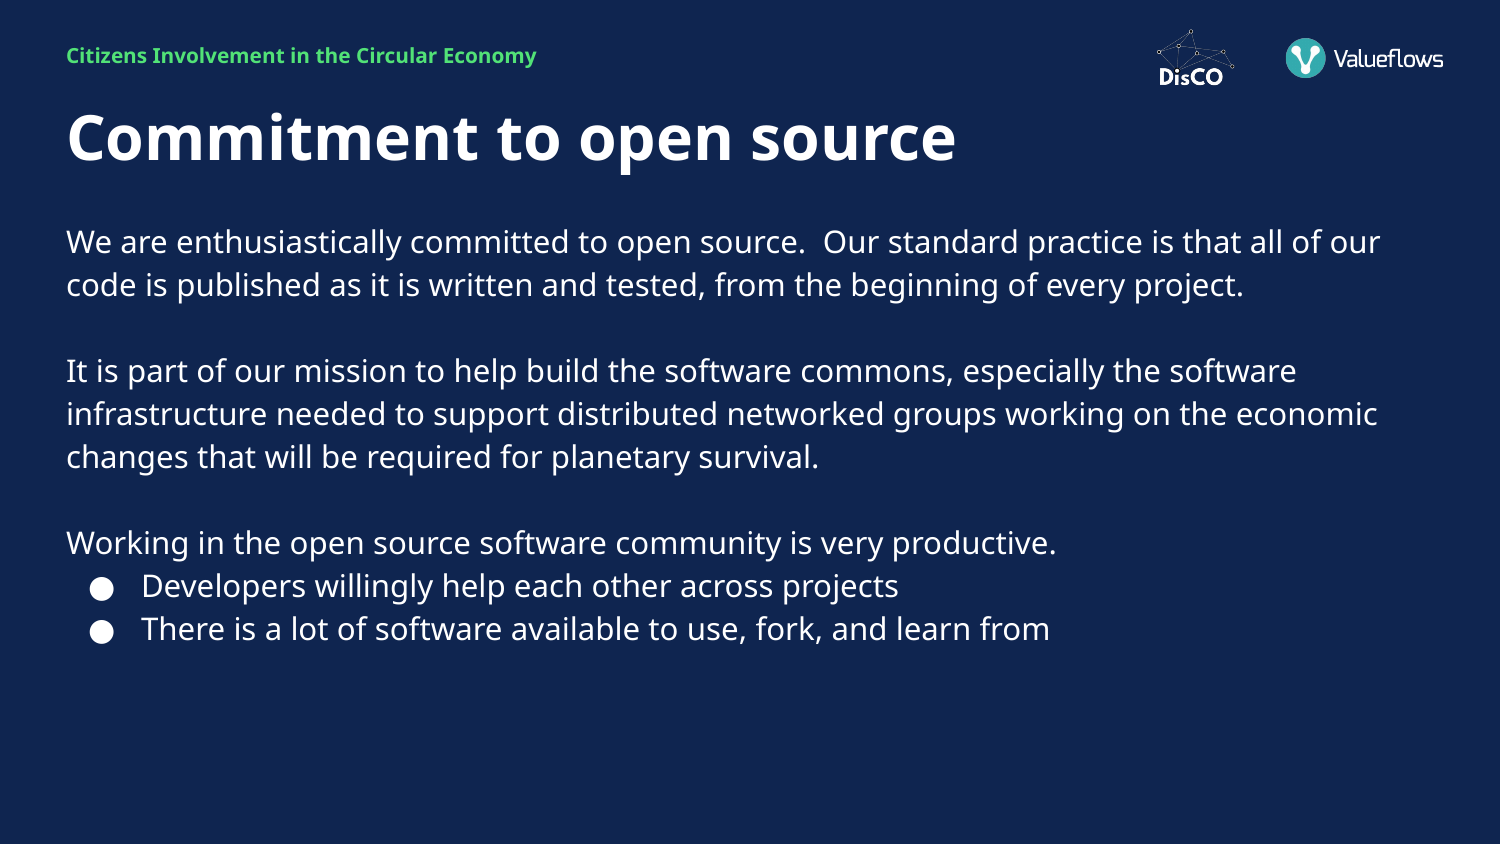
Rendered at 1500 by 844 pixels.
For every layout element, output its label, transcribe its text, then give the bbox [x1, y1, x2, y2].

picture [1280, 32, 1449, 83]
list We are enthusiastically committed to open source. Our standard practice is that all of our code is published as it is written and tested, from the beginning of every project. It is part of our mission to help build the software commons, especially the software infrastructure needed to support distributed networked groups working on the economic changes that will be required for planetary survival. Working in the open source software community is very productive. Developers willingly help each other across projects There is a lot of software available to use, fork, and learn from [51, 201, 1401, 762]
picture [1156, 29, 1235, 75]
title Commitment to open source [51, 75, 1437, 188]
